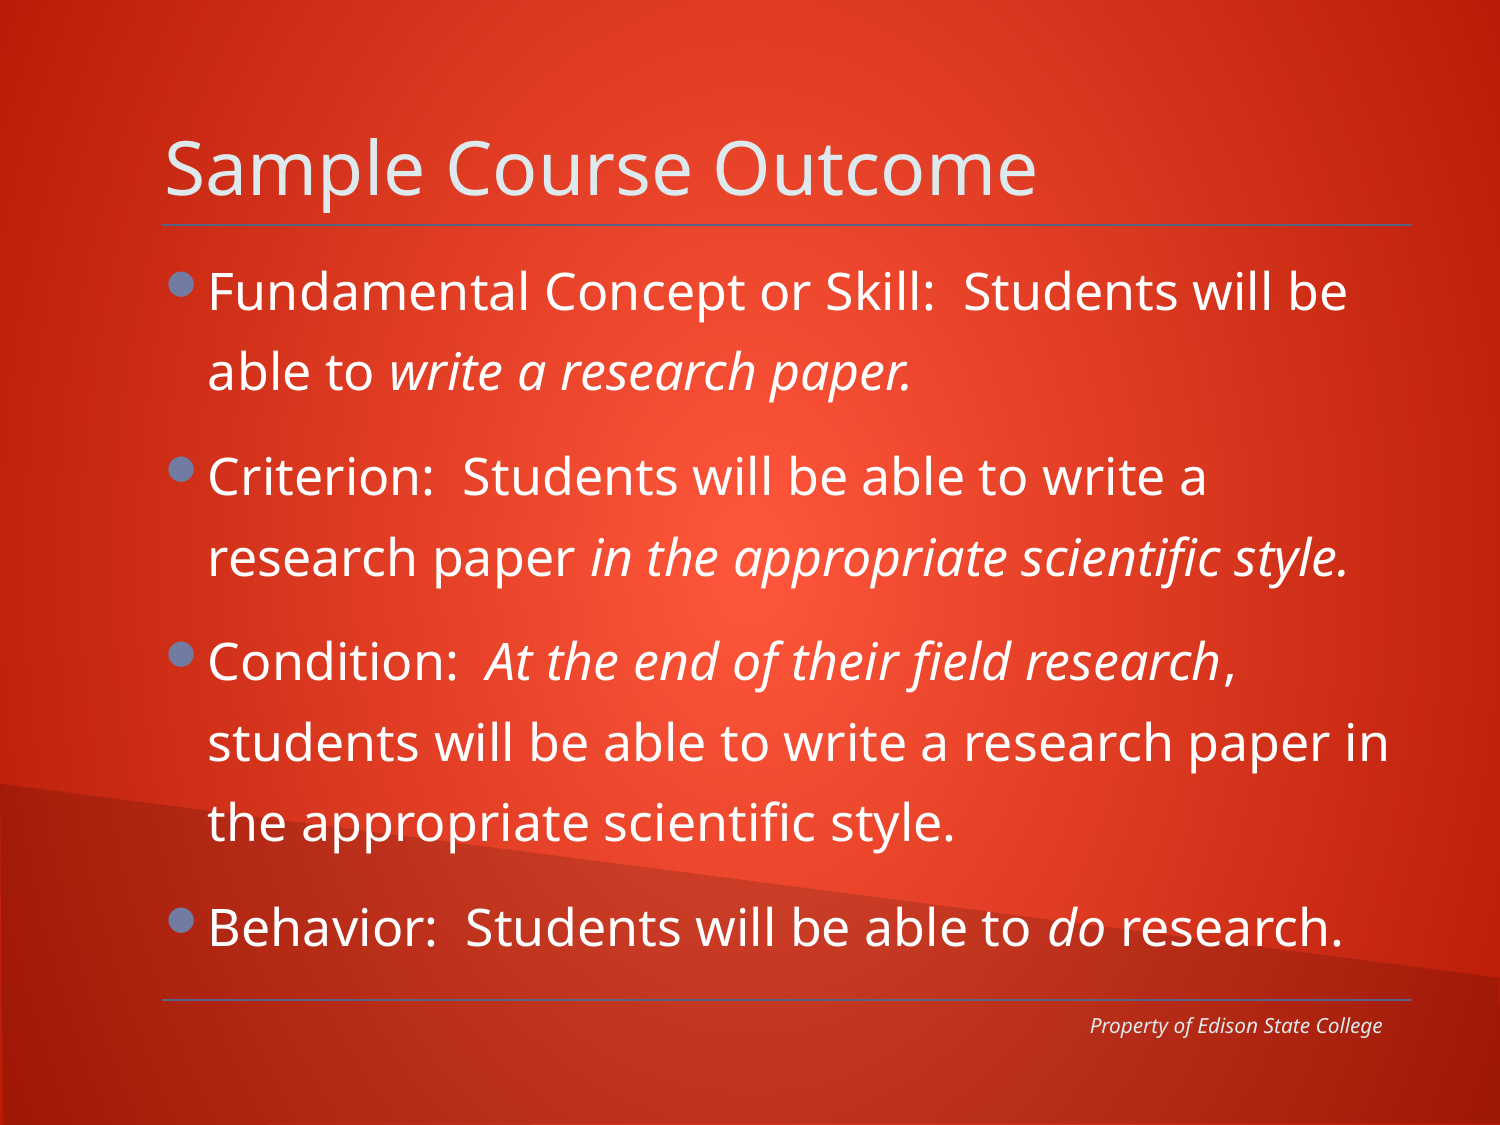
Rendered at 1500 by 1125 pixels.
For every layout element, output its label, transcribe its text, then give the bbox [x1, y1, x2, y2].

title Sample Course Outcome [150, 45, 1425, 233]
footer Property of Edison State College [1074, 987, 1463, 1063]
list Fundamental Concept or Skill: Students will be able to write a research paper. Criterion: Students will be able to write a research paper in the appropriate scientific style. Condition: At the end of their field research, students will be able to write a research paper in the appropriate scientific style. Behavior: Students will be able to do research. [150, 237, 1425, 975]
